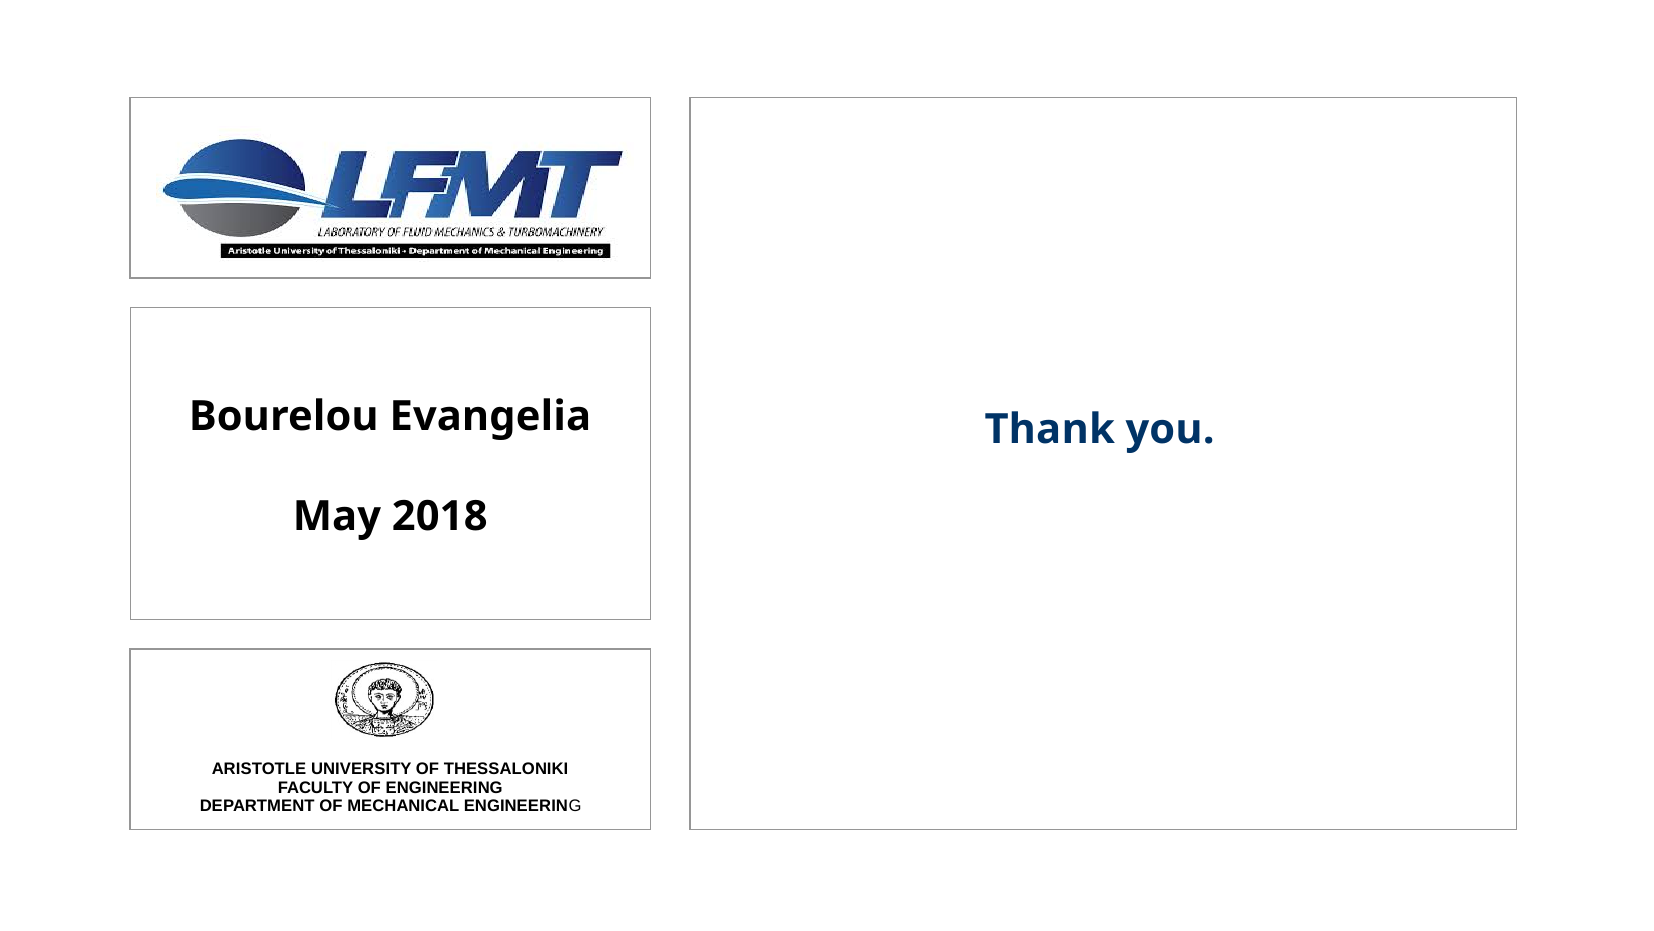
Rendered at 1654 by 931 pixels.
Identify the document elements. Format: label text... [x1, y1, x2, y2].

subtitle Thank you. [686, 163, 1514, 760]
picture [331, 660, 437, 739]
text_box ARISTOTLE UNIVERSITY OF THESSALONIKI FACULTY OF ENGINEERING DEPARTMENT OF MECHANICAL ENGINEERING [156, 751, 625, 823]
title Bourelou Evangelia May 2018 [130, 307, 651, 620]
picture [156, 126, 634, 264]
